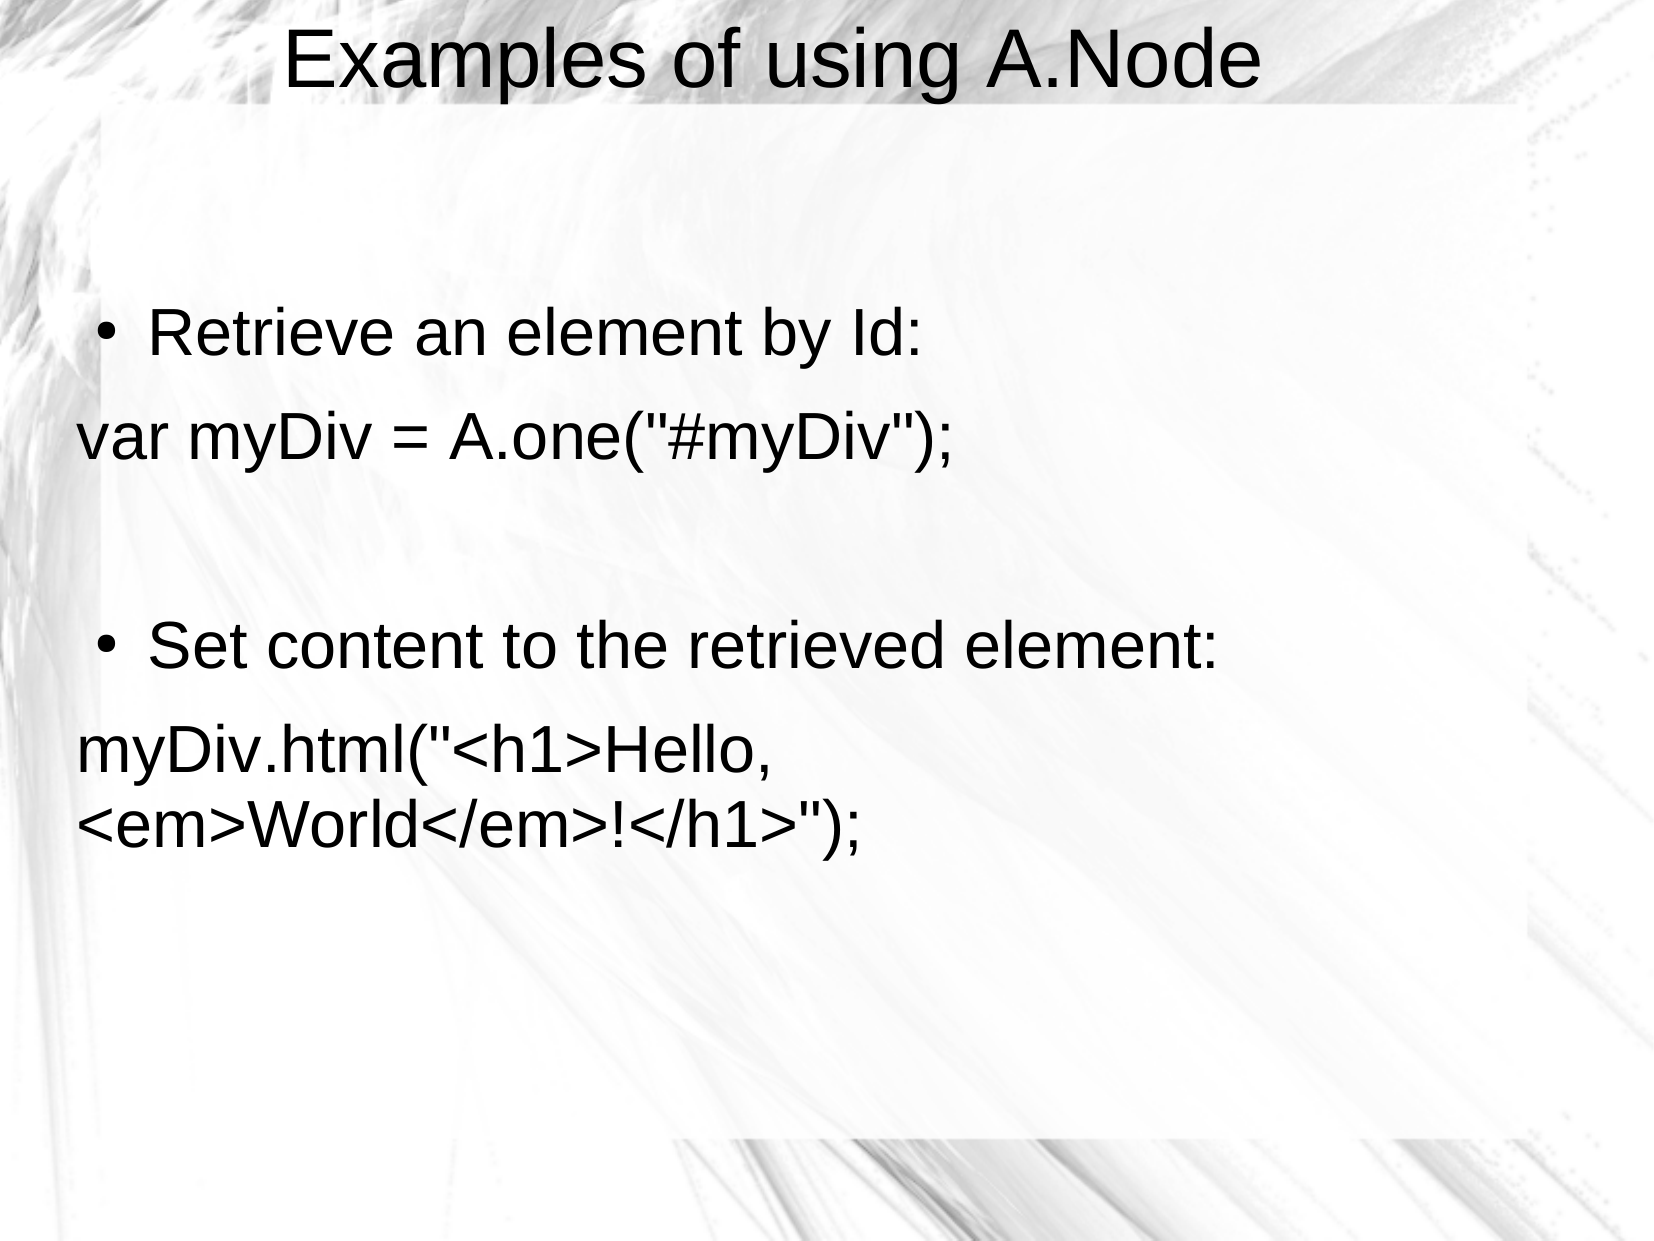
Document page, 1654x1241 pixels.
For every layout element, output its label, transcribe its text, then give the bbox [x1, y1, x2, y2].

list Retrieve an element by Id: var myDiv = A.one("#myDiv"); Set content to the retrieved element: myDiv.html("<h1>Hello, <em>World</em>!</h1>"); [76, 295, 1565, 1114]
title Examples of using A.Node [29, 0, 1518, 119]
picture [0, 0, 1654, 1241]
